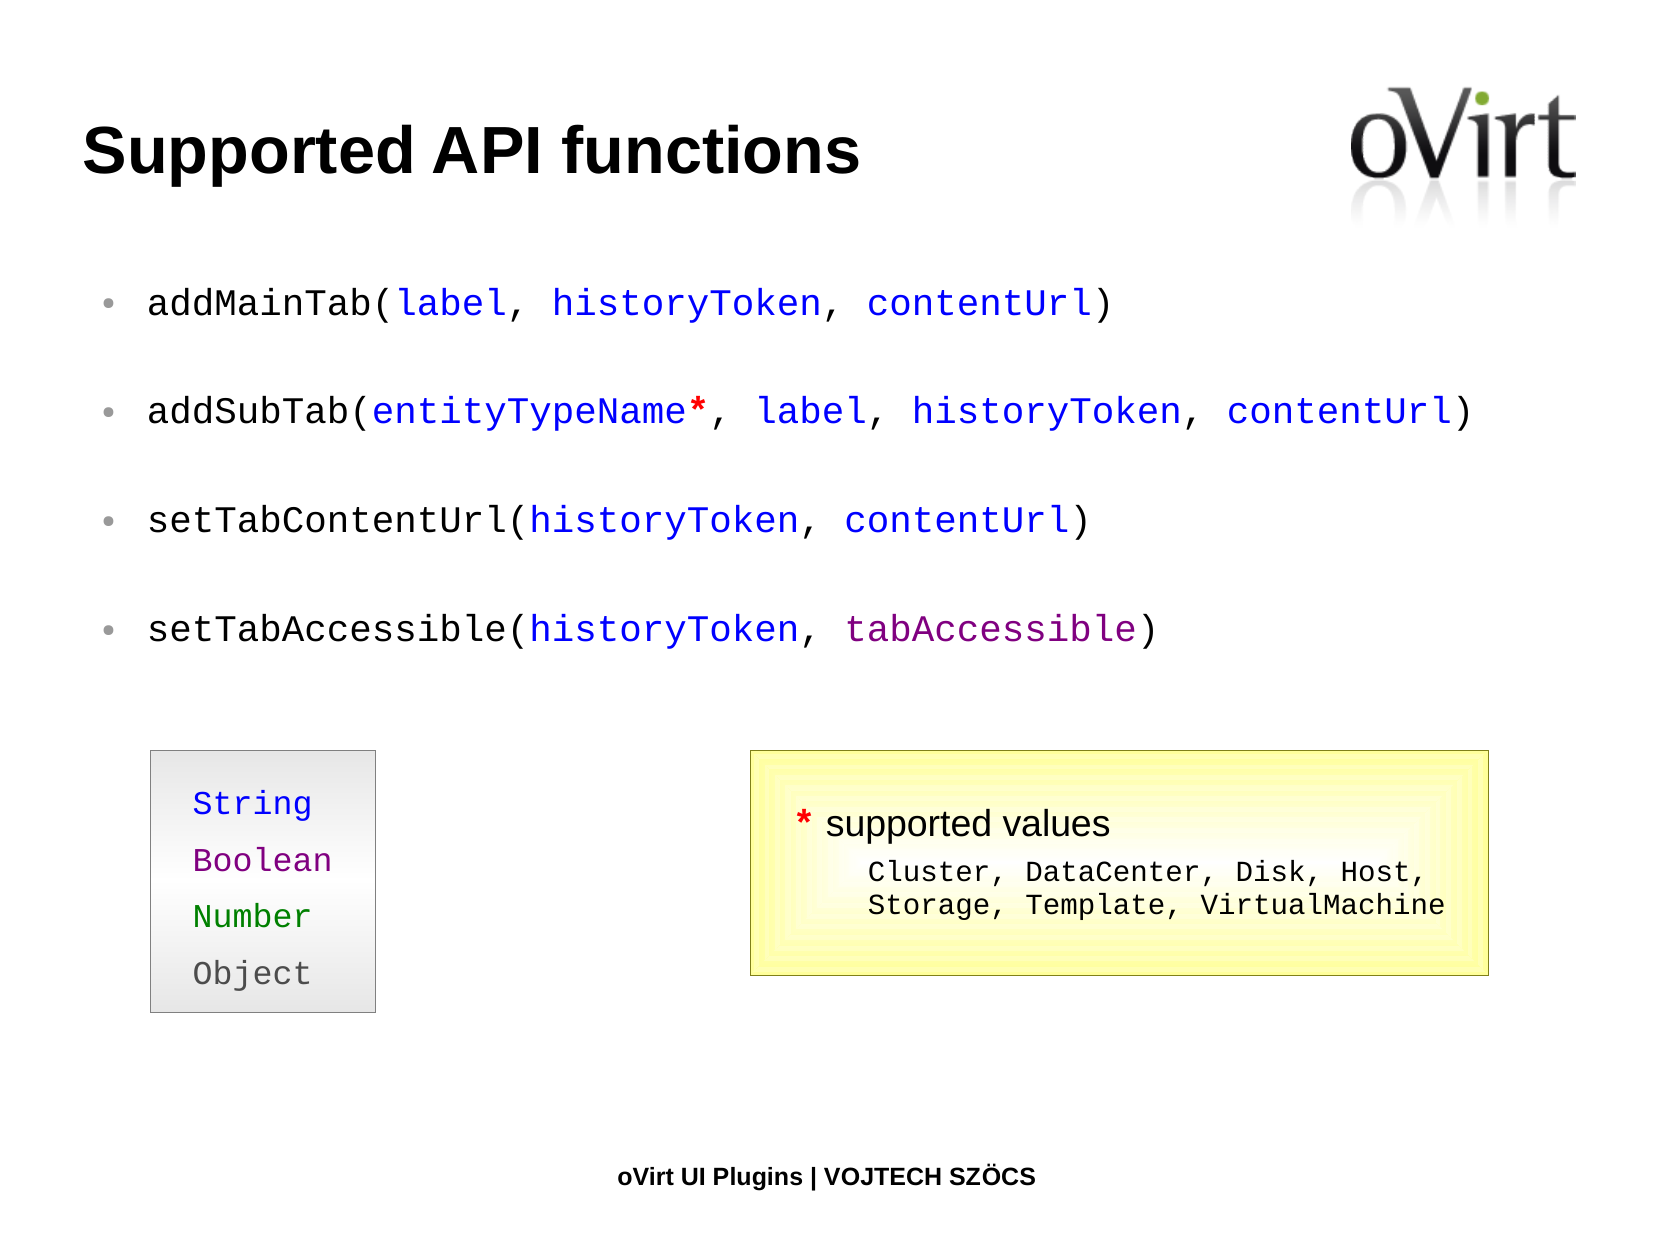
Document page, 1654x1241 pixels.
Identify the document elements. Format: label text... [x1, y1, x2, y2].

title Supported API functions [82, 37, 1303, 226]
list addMainTab(label, historyToken, contentUrl) addSubTab(entityTypeName*, label, historyToken, contentUrl) setTabContentUrl(historyToken, contentUrl) setTabAccessible(historyToken, tabAccessible) [86, 262, 1576, 1051]
text_box * supported values Cluster, DataCenter, Disk, Host, Storage, Template, VirtualMachine [750, 750, 1489, 976]
picture [1351, 79, 1576, 228]
text_box String Boolean Number Object [150, 750, 376, 1013]
